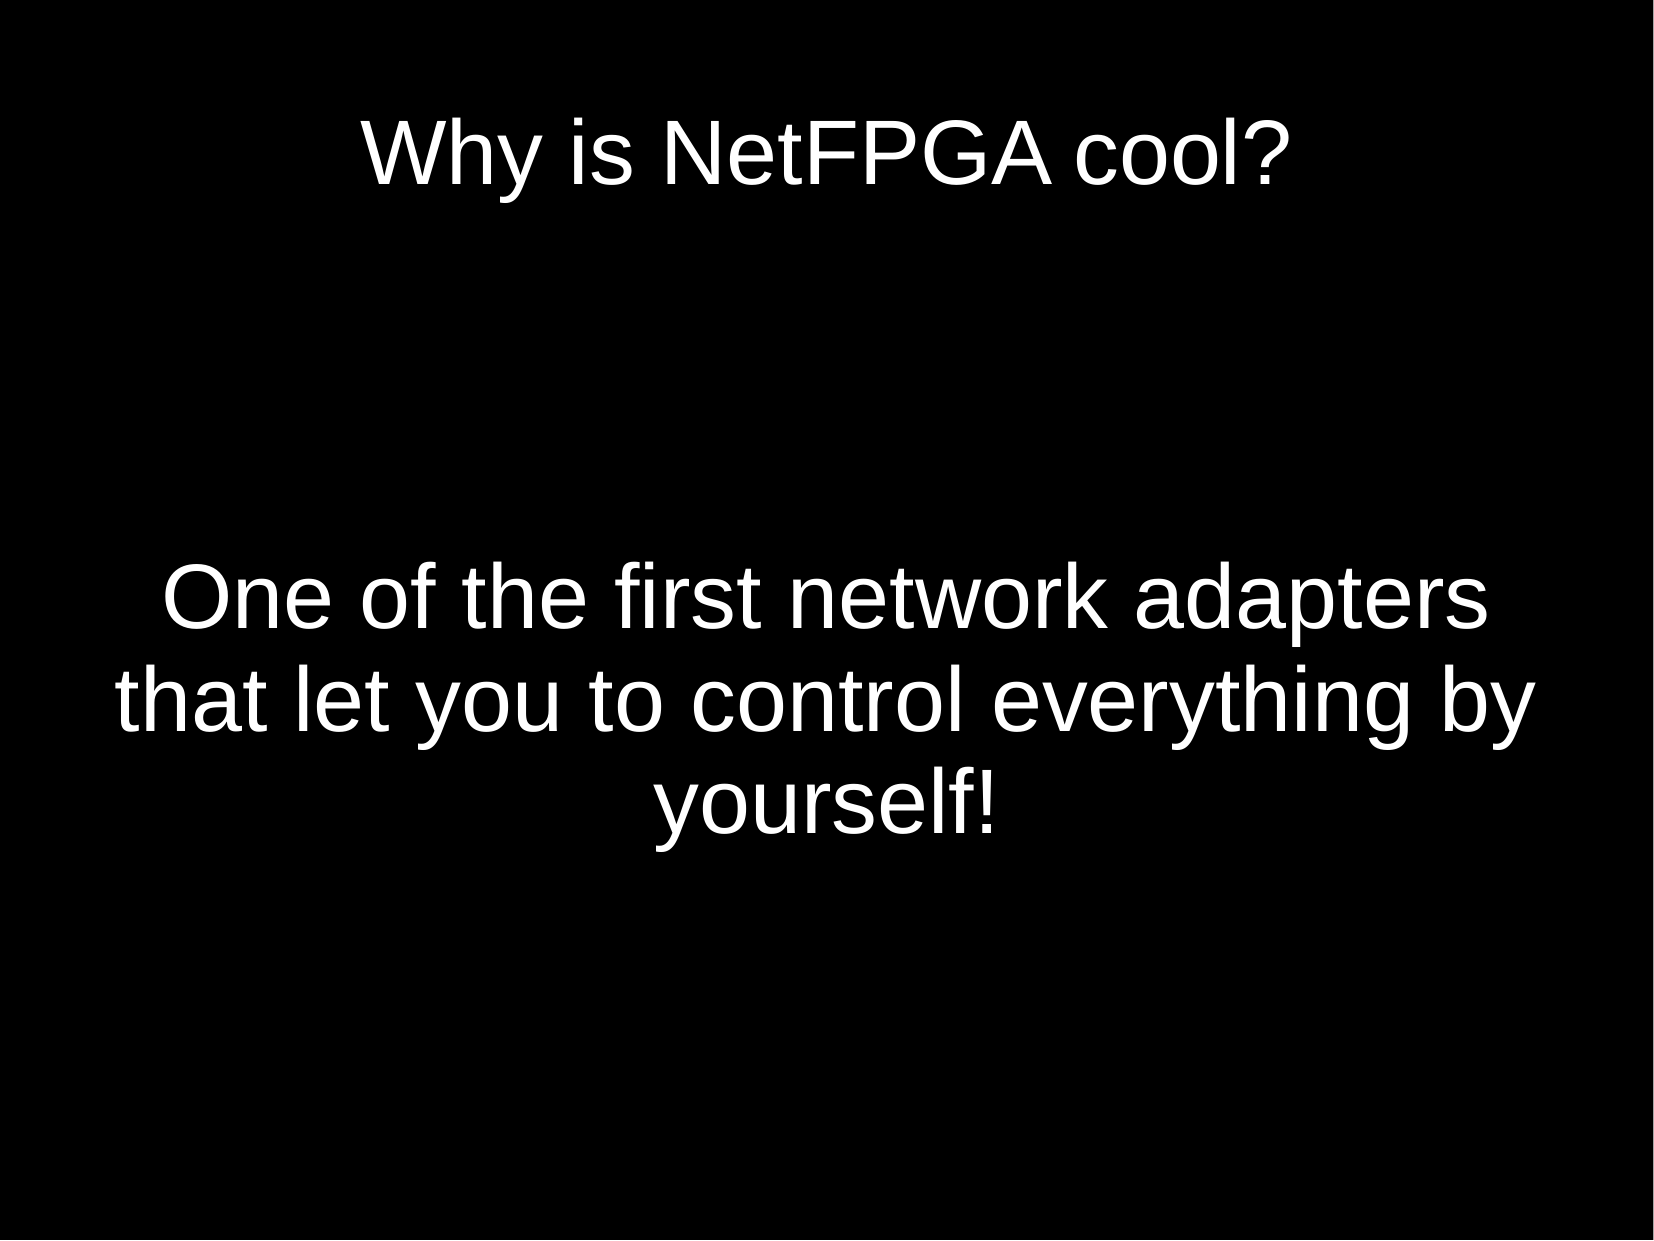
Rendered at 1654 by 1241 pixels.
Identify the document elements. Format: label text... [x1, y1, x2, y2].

title Why is NetFPGA cool? [82, 49, 1571, 257]
subtitle One of the first network adapters that let you to control everything by yourself! [82, 297, 1571, 1102]
